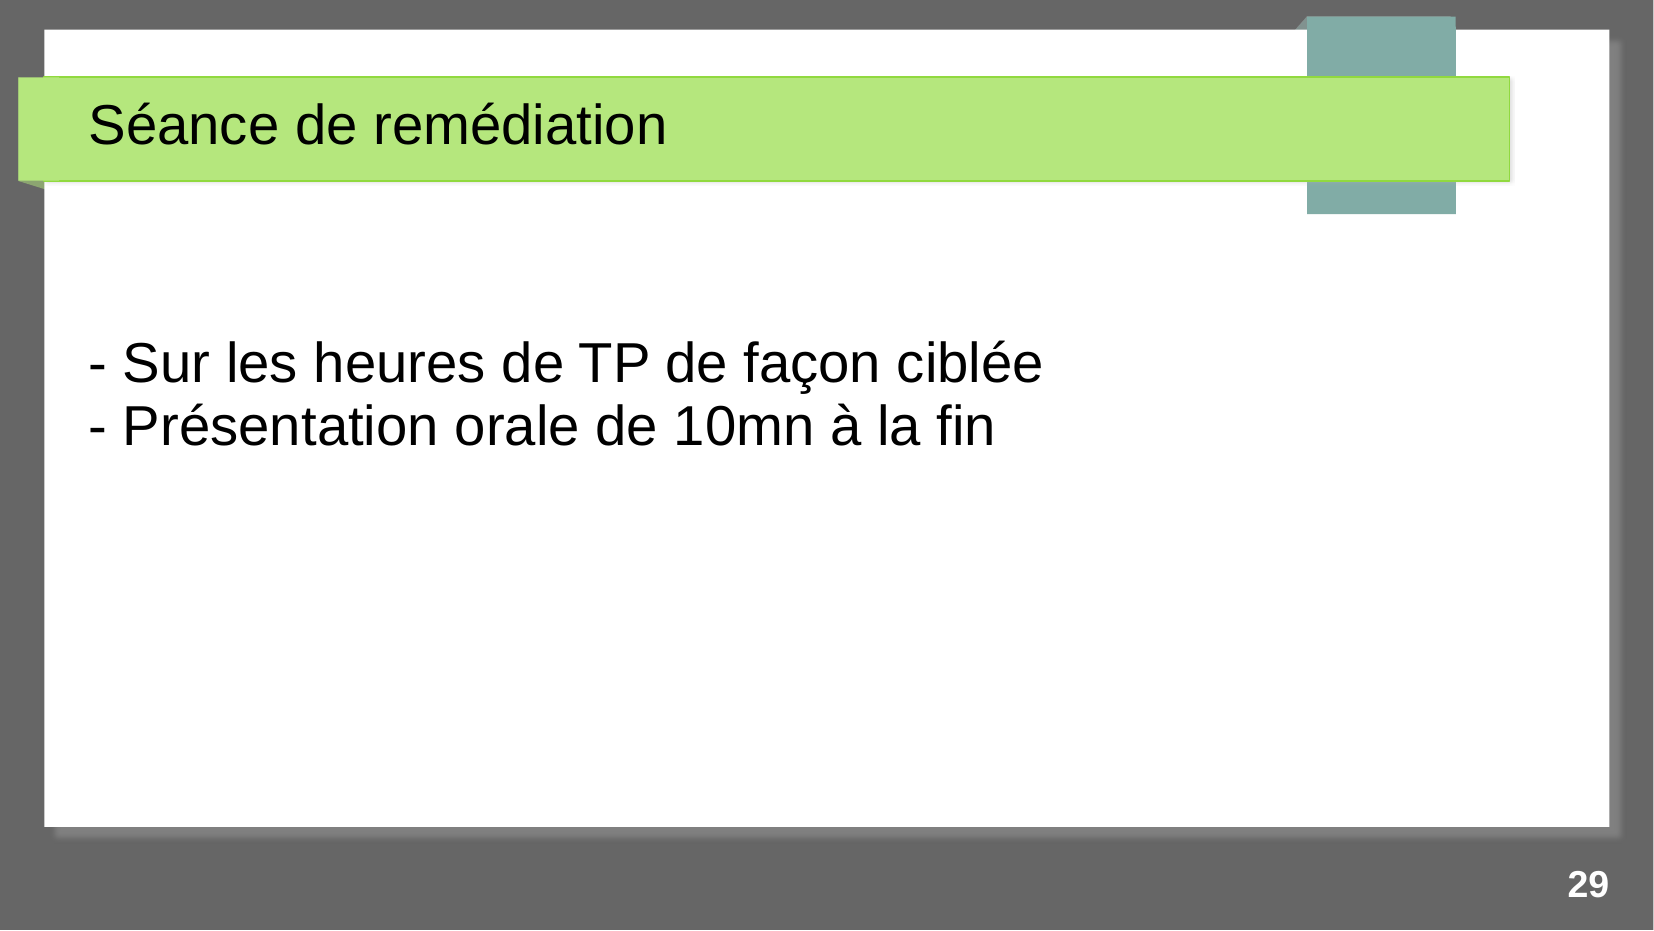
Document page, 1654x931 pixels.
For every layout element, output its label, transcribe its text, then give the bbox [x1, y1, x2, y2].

title Séance de remédiation [88, 73, 1506, 178]
text_box <numéro> [974, 856, 1625, 916]
title - Sur les heures de TP de façon ciblée - Présentation orale de 10mn à la fin [88, 257, 1506, 532]
